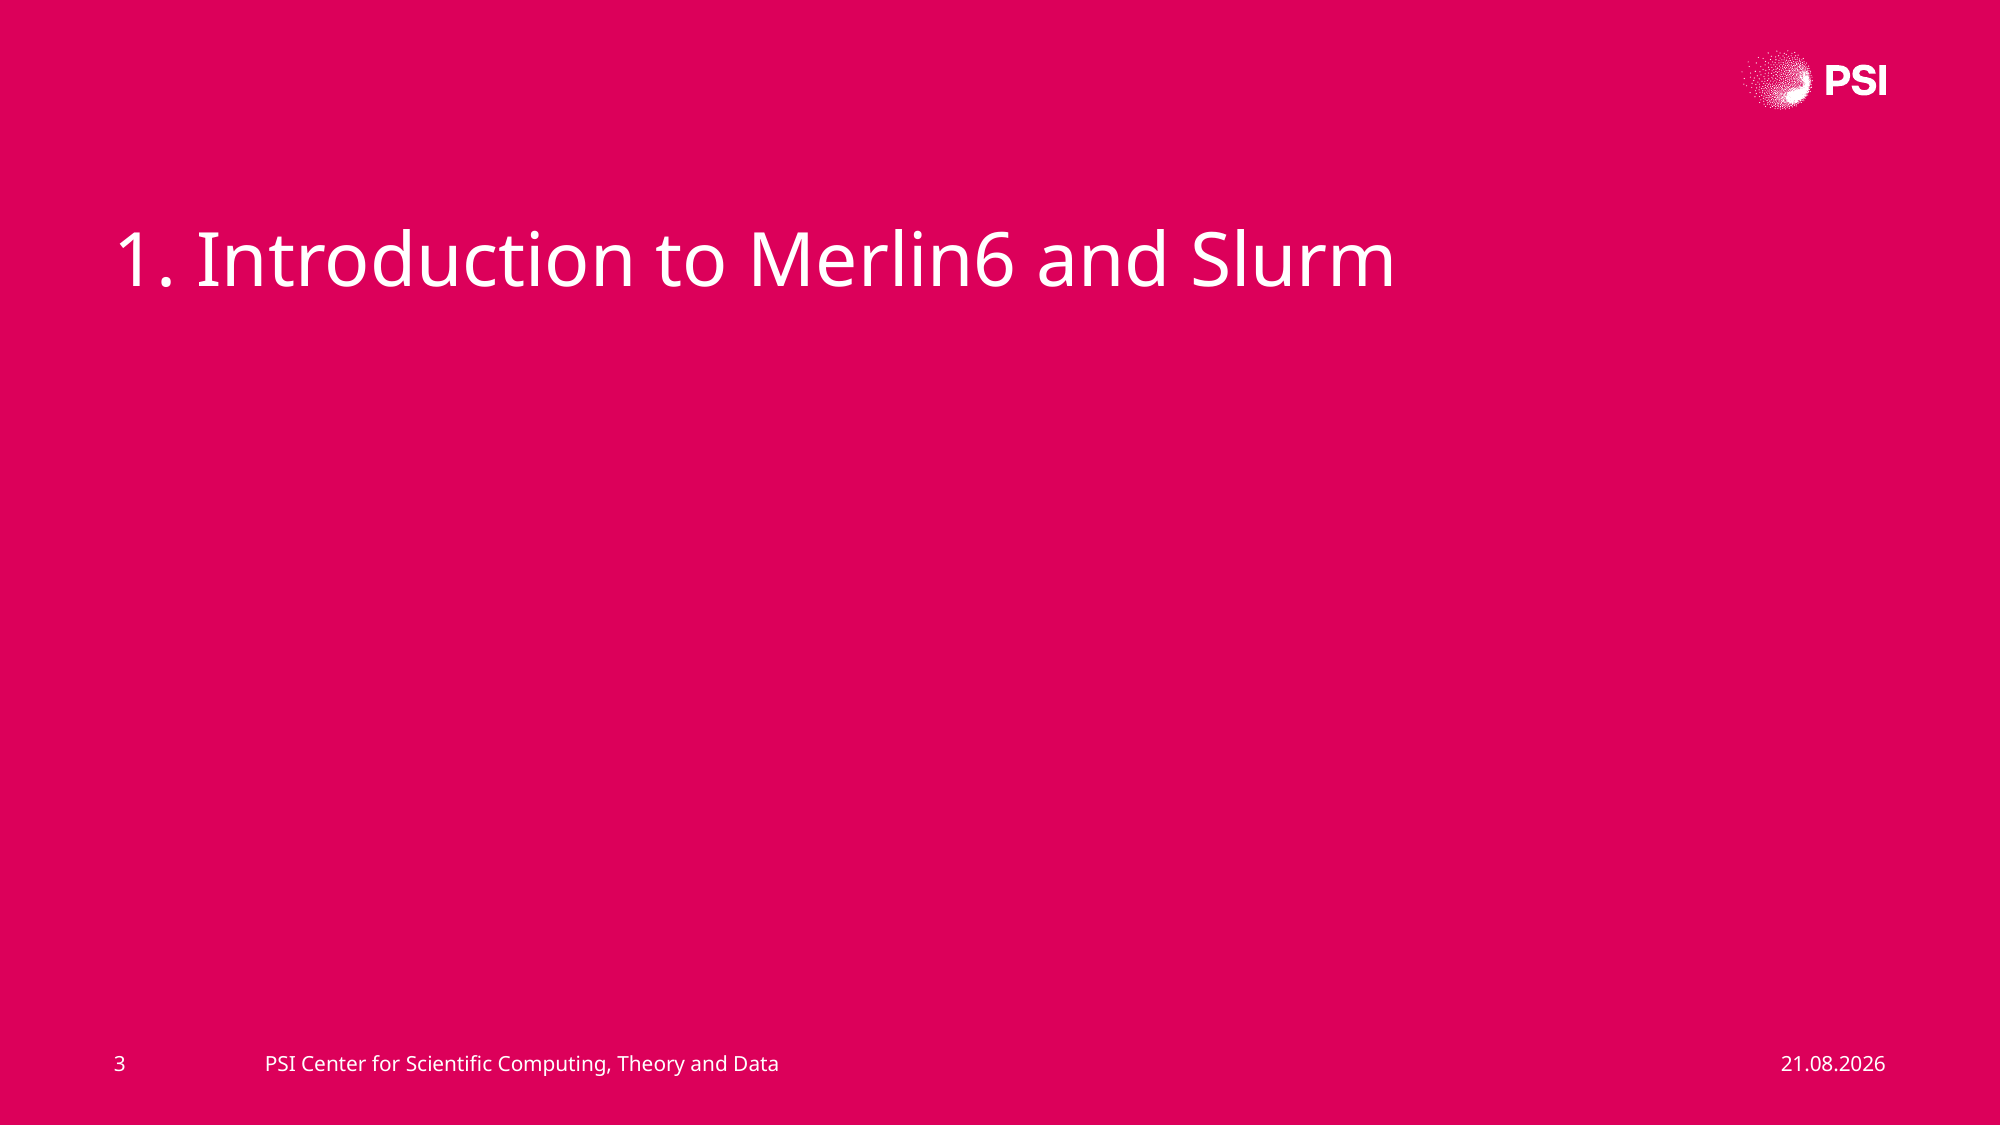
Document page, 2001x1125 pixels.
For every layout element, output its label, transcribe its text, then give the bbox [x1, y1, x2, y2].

list 1. Introduction to Merlin6 and Slurm [114, 211, 1585, 988]
